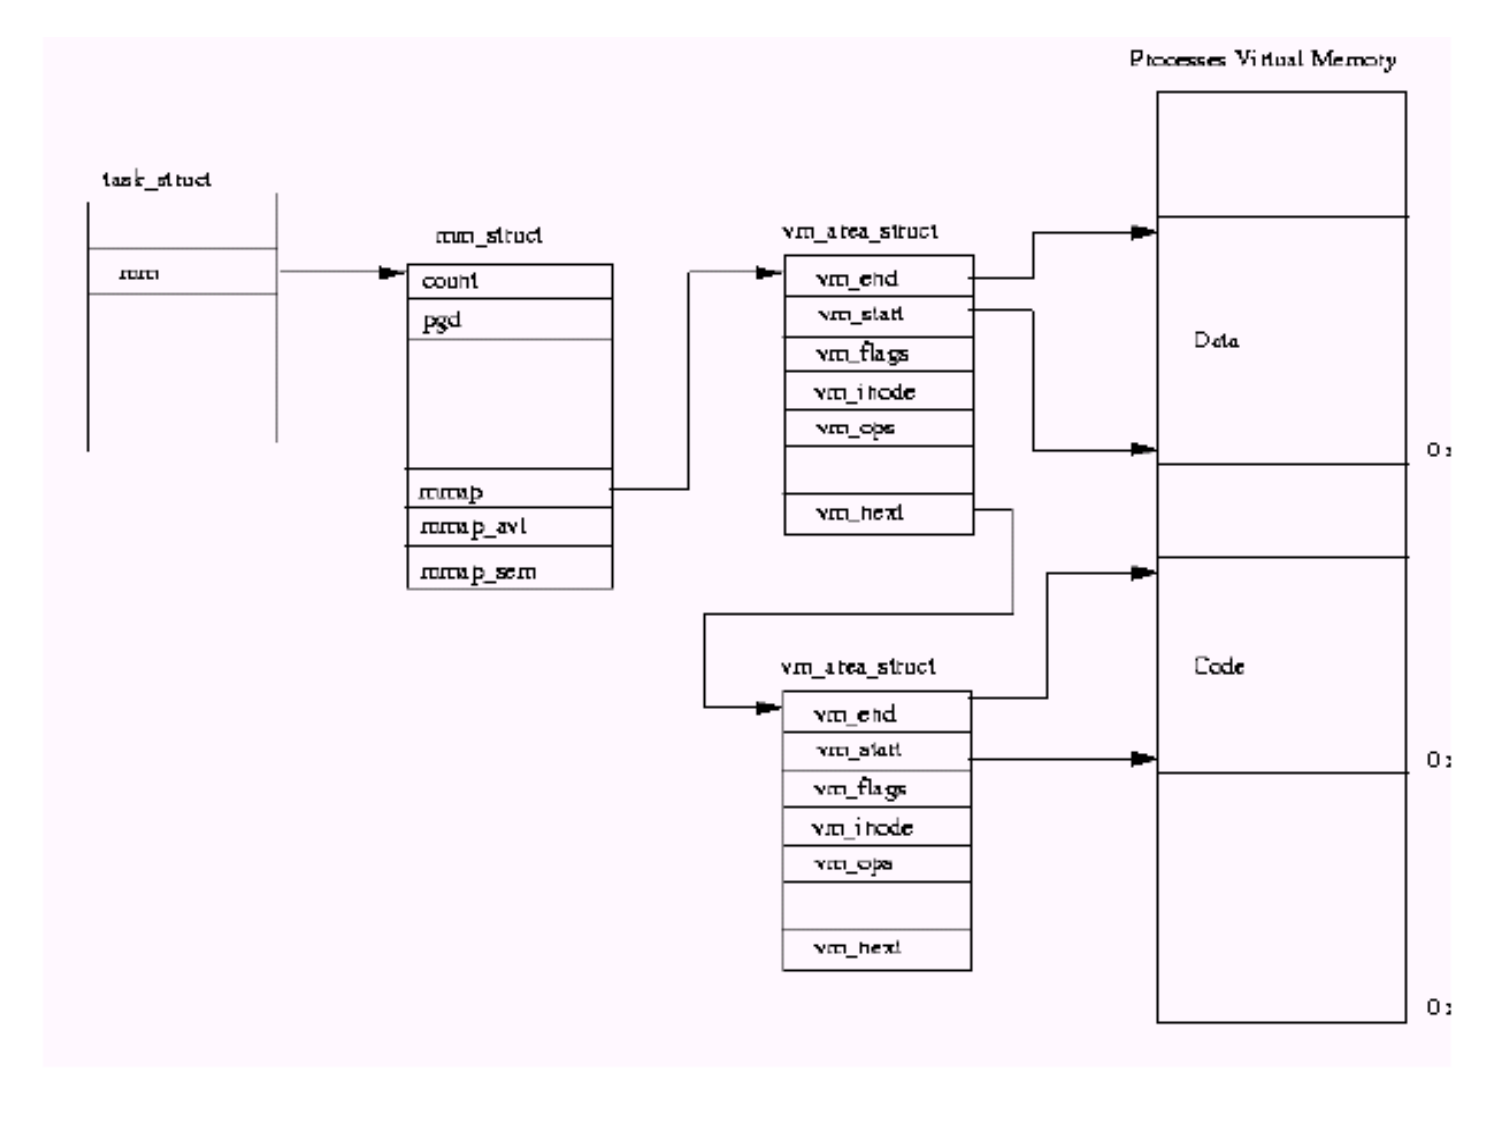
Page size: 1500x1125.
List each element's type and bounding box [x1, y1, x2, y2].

picture [37, 37, 1463, 1088]
